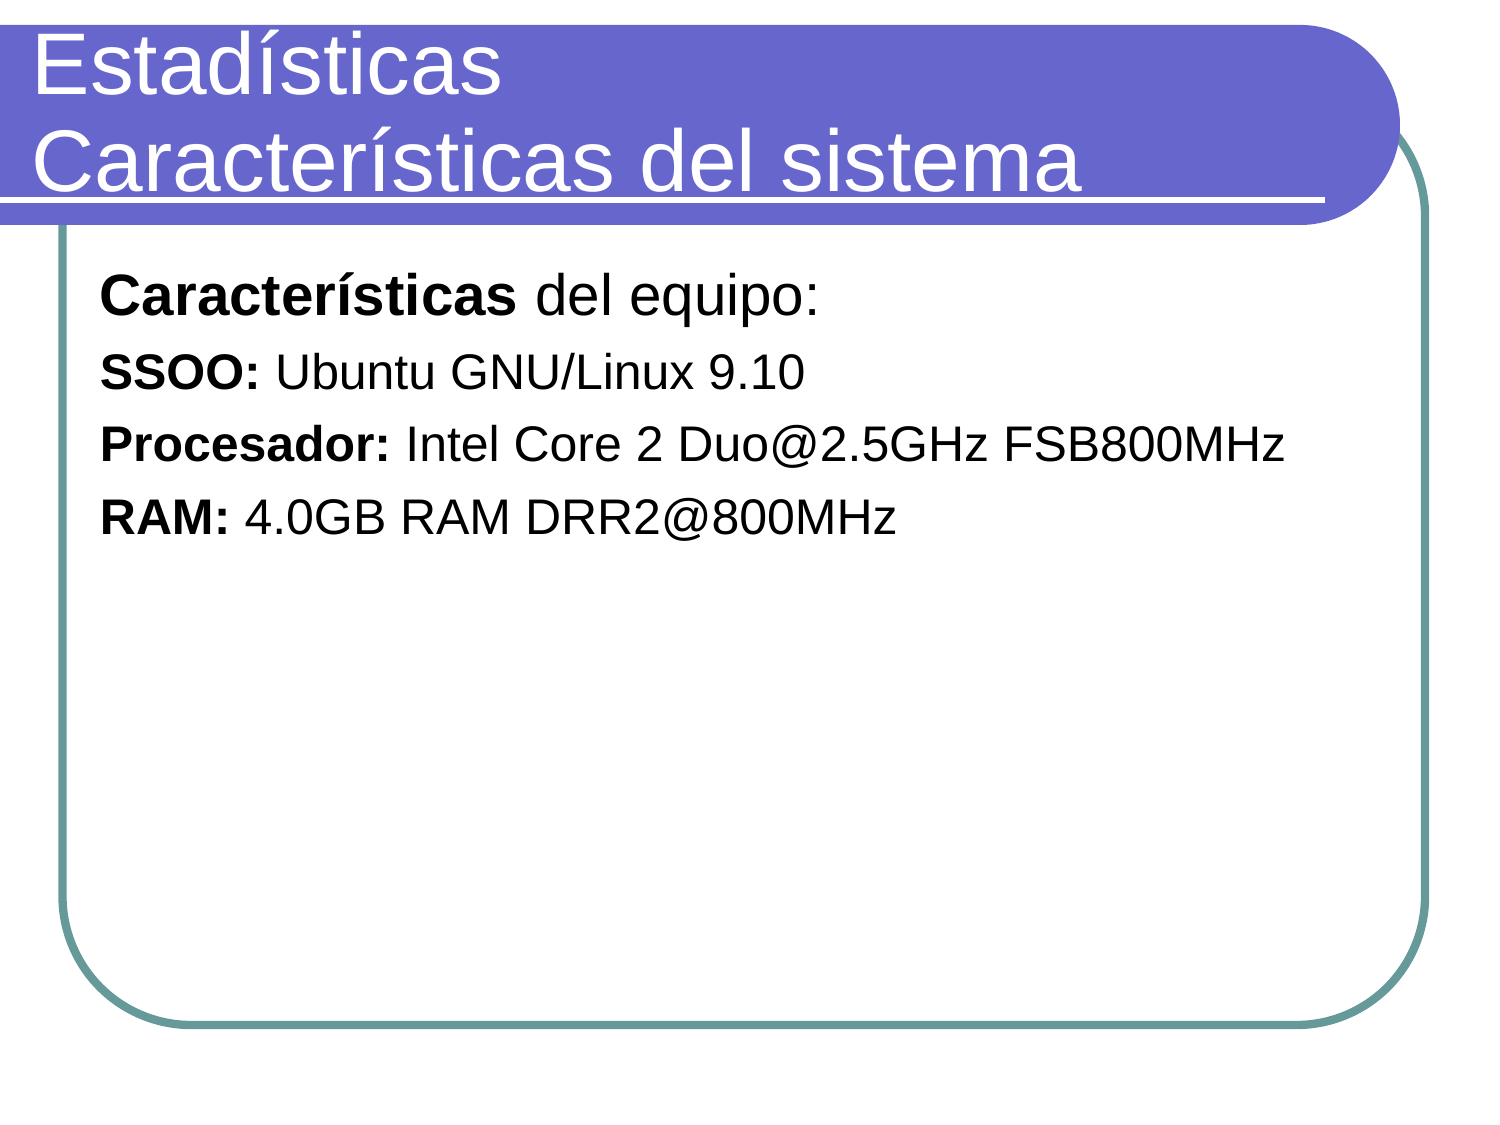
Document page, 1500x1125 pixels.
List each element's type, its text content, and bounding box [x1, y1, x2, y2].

list Características del equipo: SSOO: Ubuntu GNU/Linux 9.10 Procesador: Intel Core 2 Duo@2.5GHz FSB800MHz RAM: 4.0GB RAM DRR2@800MHz [99, 262, 1401, 991]
title Estadísticas Características del sistema [31, 7, 1347, 218]
